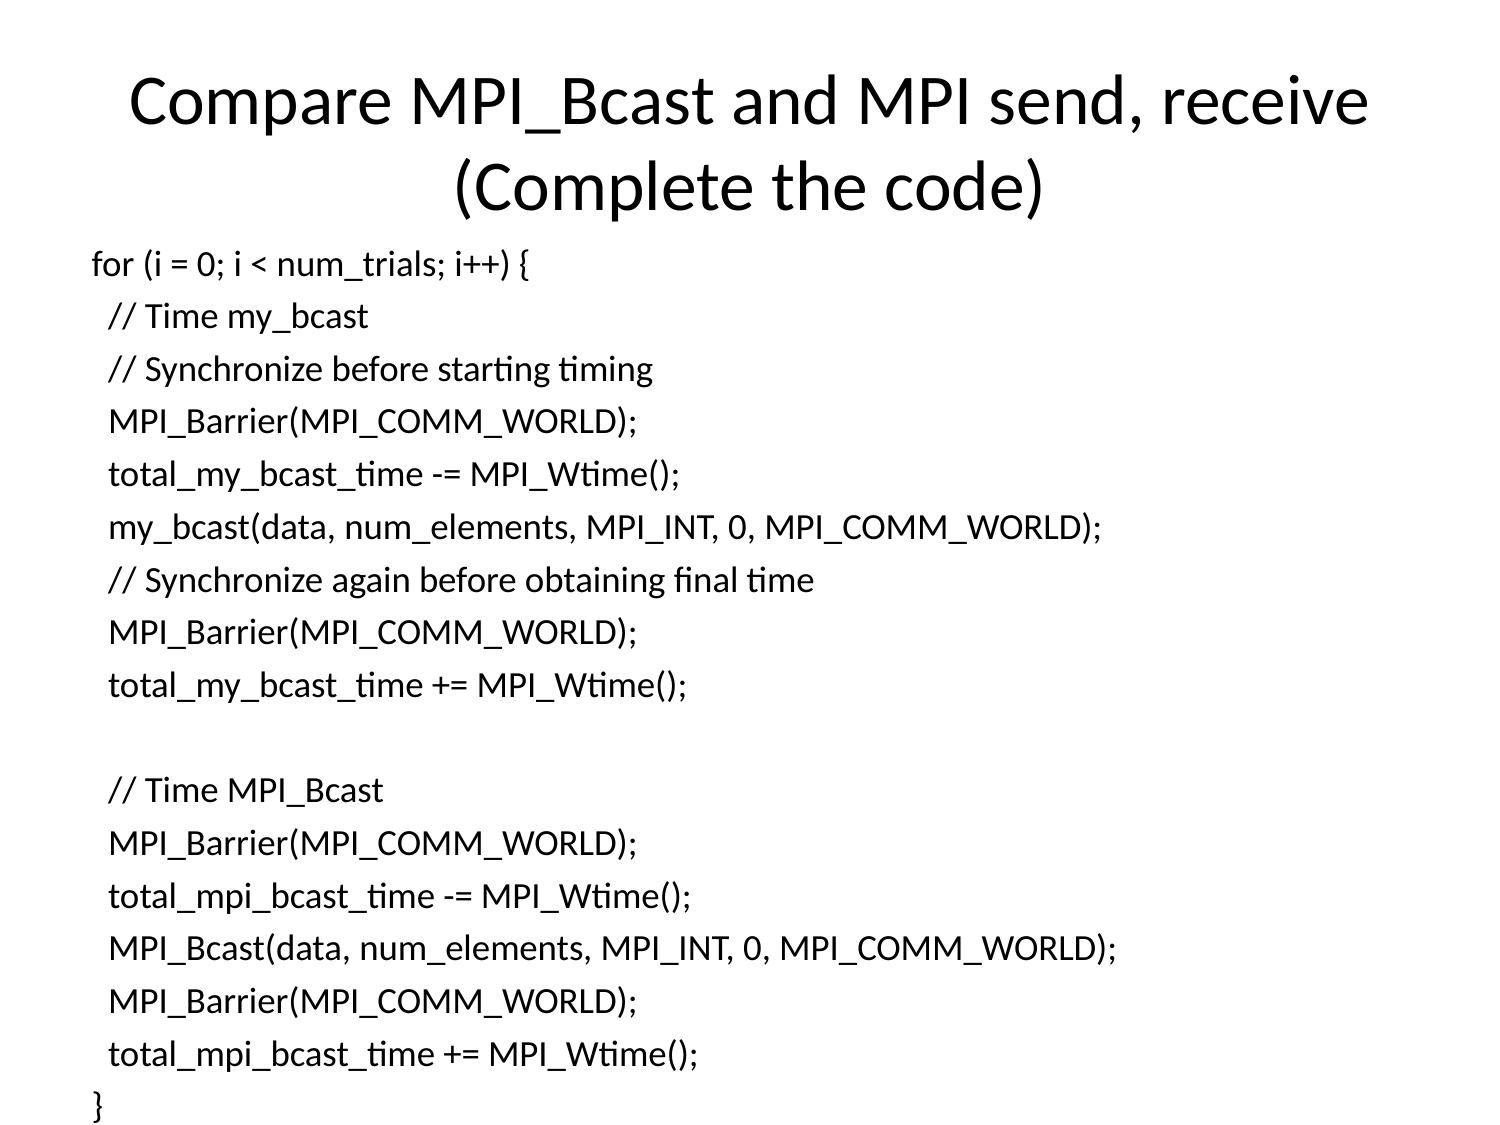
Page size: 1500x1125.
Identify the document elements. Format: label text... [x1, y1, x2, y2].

list for (i = 0; i < num_trials; i++) { // Time my_bcast // Synchronize before starting timing MPI_Barrier(MPI_COMM_WORLD); total_my_bcast_time -= MPI_Wtime(); my_bcast(data, num_elements, MPI_INT, 0, MPI_COMM_WORLD); // Synchronize again before obtaining final time MPI_Barrier(MPI_COMM_WORLD); total_my_bcast_time += MPI_Wtime(); // Time MPI_Bcast MPI_Barrier(MPI_COMM_WORLD); total_mpi_bcast_time -= MPI_Wtime(); MPI_Bcast(data, num_elements, MPI_INT, 0, MPI_COMM_WORLD); MPI_Barrier(MPI_COMM_WORLD); total_mpi_bcast_time += MPI_Wtime(); } [76, 231, 1427, 1125]
title Compare MPI_Bcast and MPI send, receive (Complete the code) [75, 45, 1426, 233]
